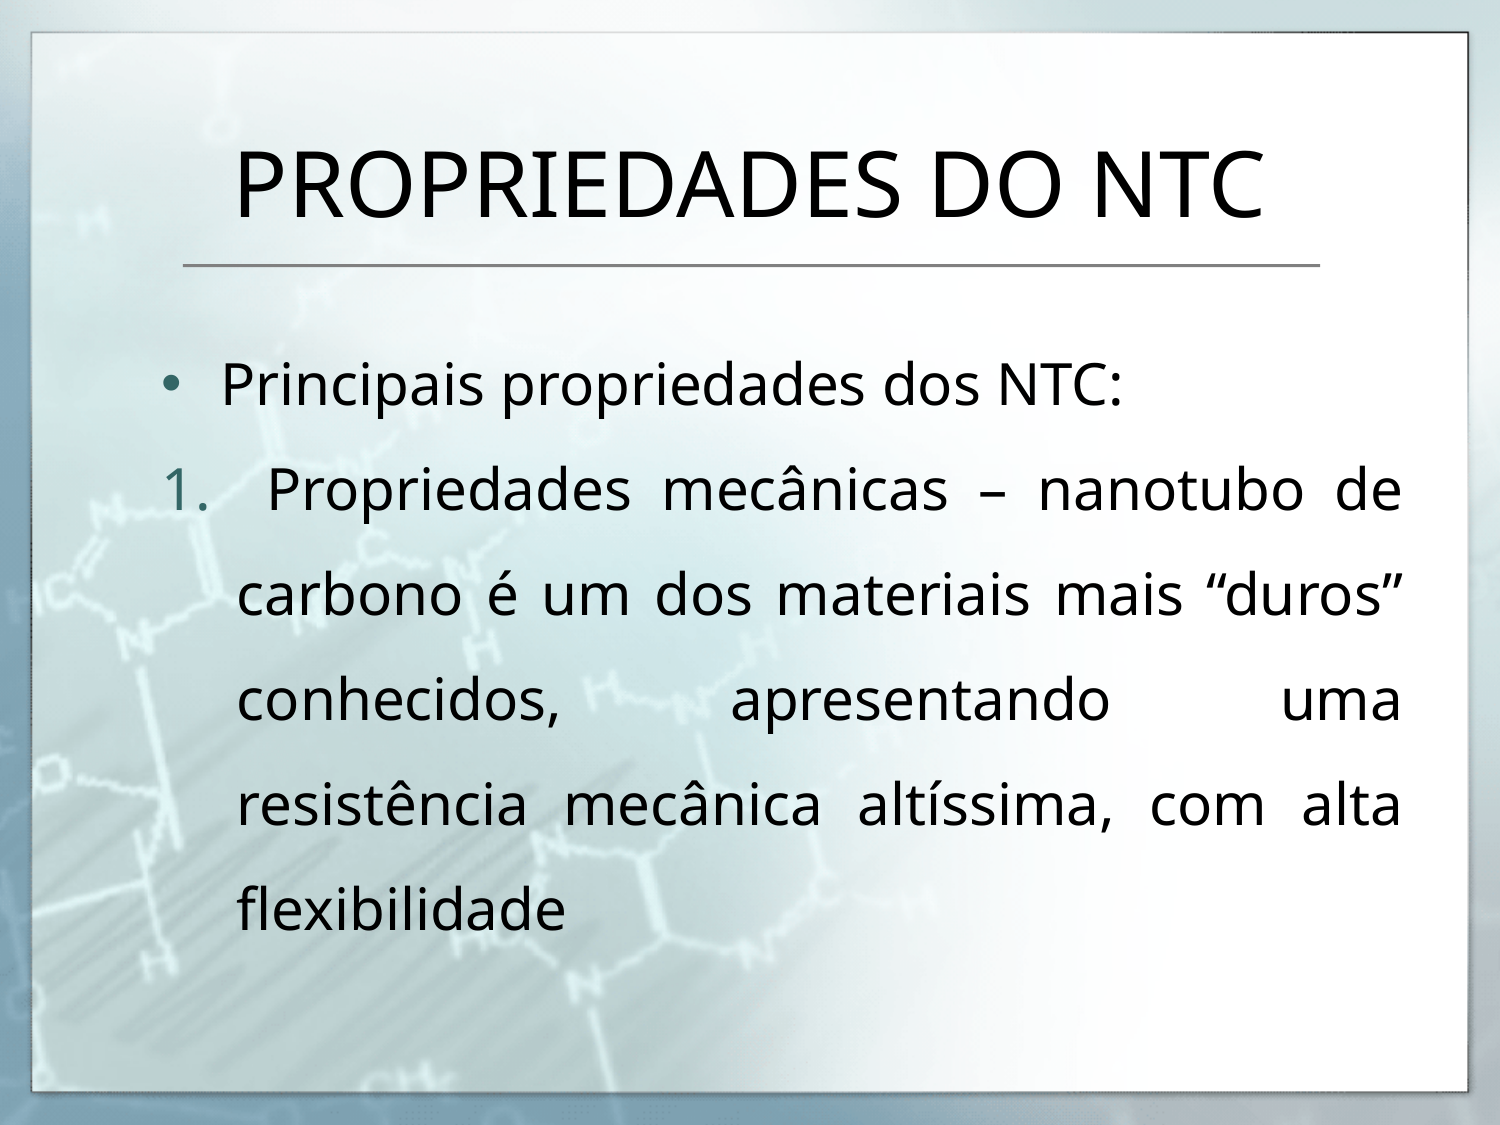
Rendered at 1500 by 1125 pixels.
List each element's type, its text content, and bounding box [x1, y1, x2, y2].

text_box PROPRIEDADES DO NTC [62, 93, 1438, 269]
picture [0, 0, 1500, 1125]
text_box Principais propriedades dos NTC: Propriedades mecânicas – nanotubo de carbono é um dos materiais mais “duros” conhecidos, apresentando uma resistência mecânica altíssima, com alta flexibilidade [117, 304, 1418, 950]
